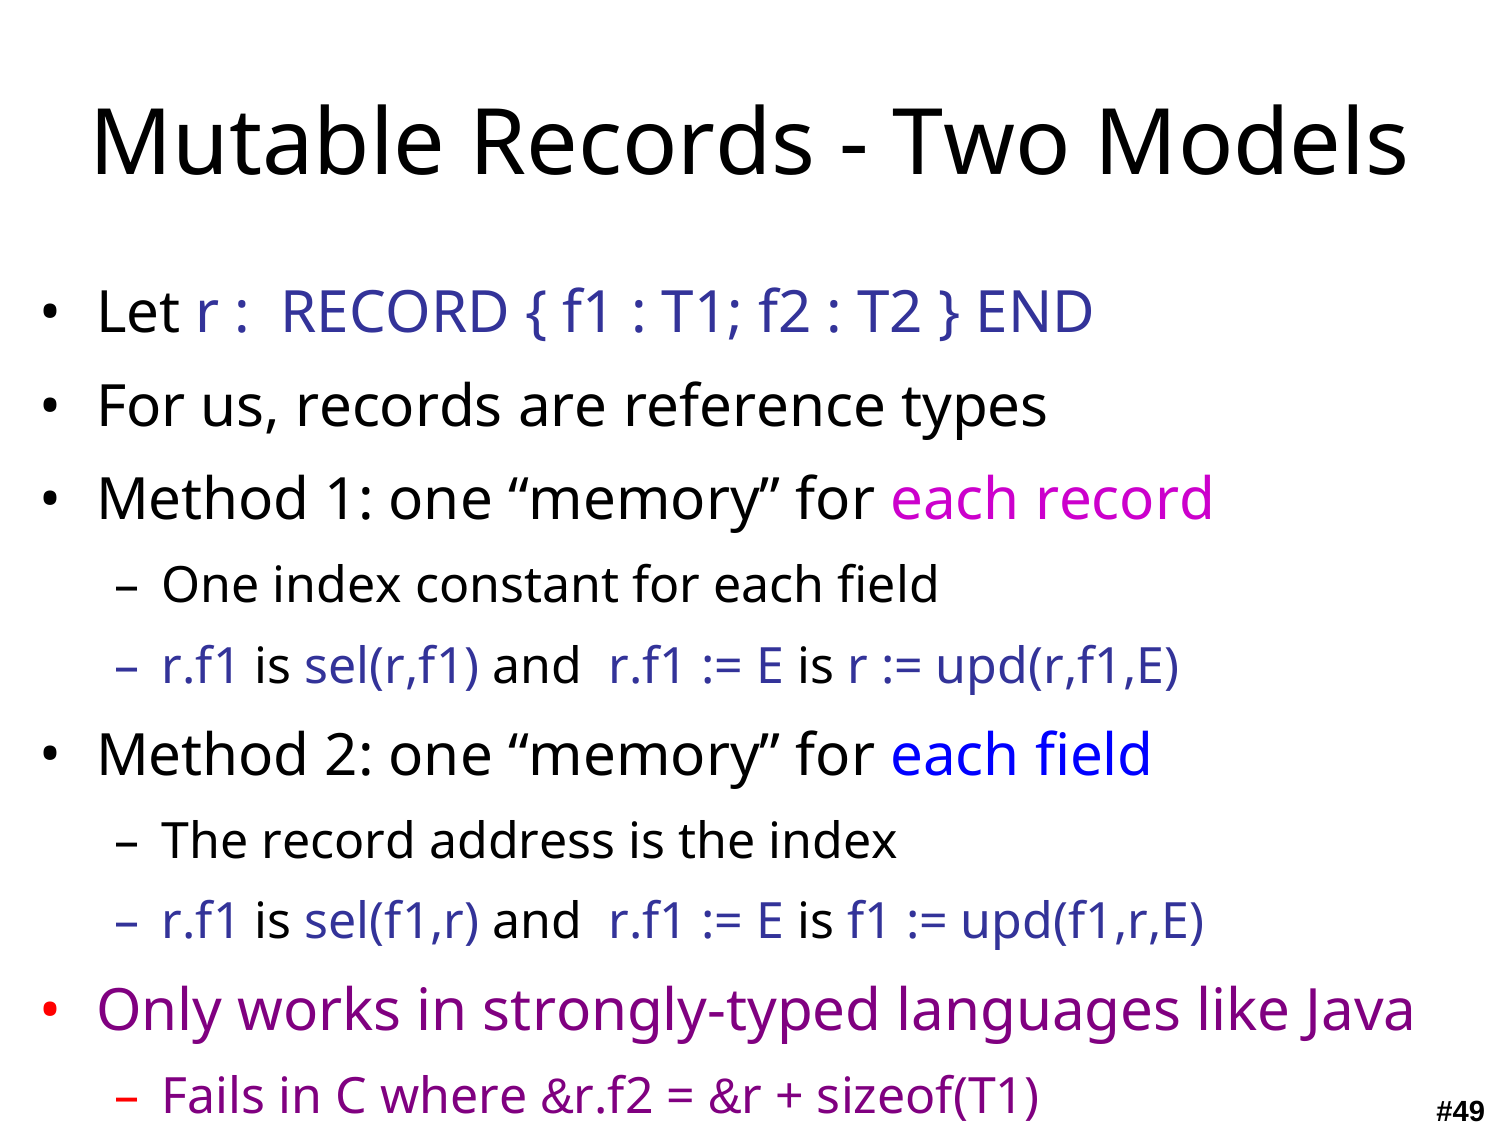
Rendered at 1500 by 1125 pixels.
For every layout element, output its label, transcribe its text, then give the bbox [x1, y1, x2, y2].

title Mutable Records - Two Models [24, 45, 1476, 233]
list Let r : RECORD { f1 : T1; f2 : T2 } END For us, records are reference types Method 1: one “memory” for each record One index constant for each field r.f1 is sel(r,f1) and r.f1 := E is r := upd(r,f1,E) Method 2: one “memory” for each field The record address is the index r.f1 is sel(f1,r) and r.f1 := E is f1 := upd(f1,r,E) Only works in strongly-typed languages like Java Fails in C where &r.f2 = &r + sizeof(T1) [24, 262, 1476, 1101]
